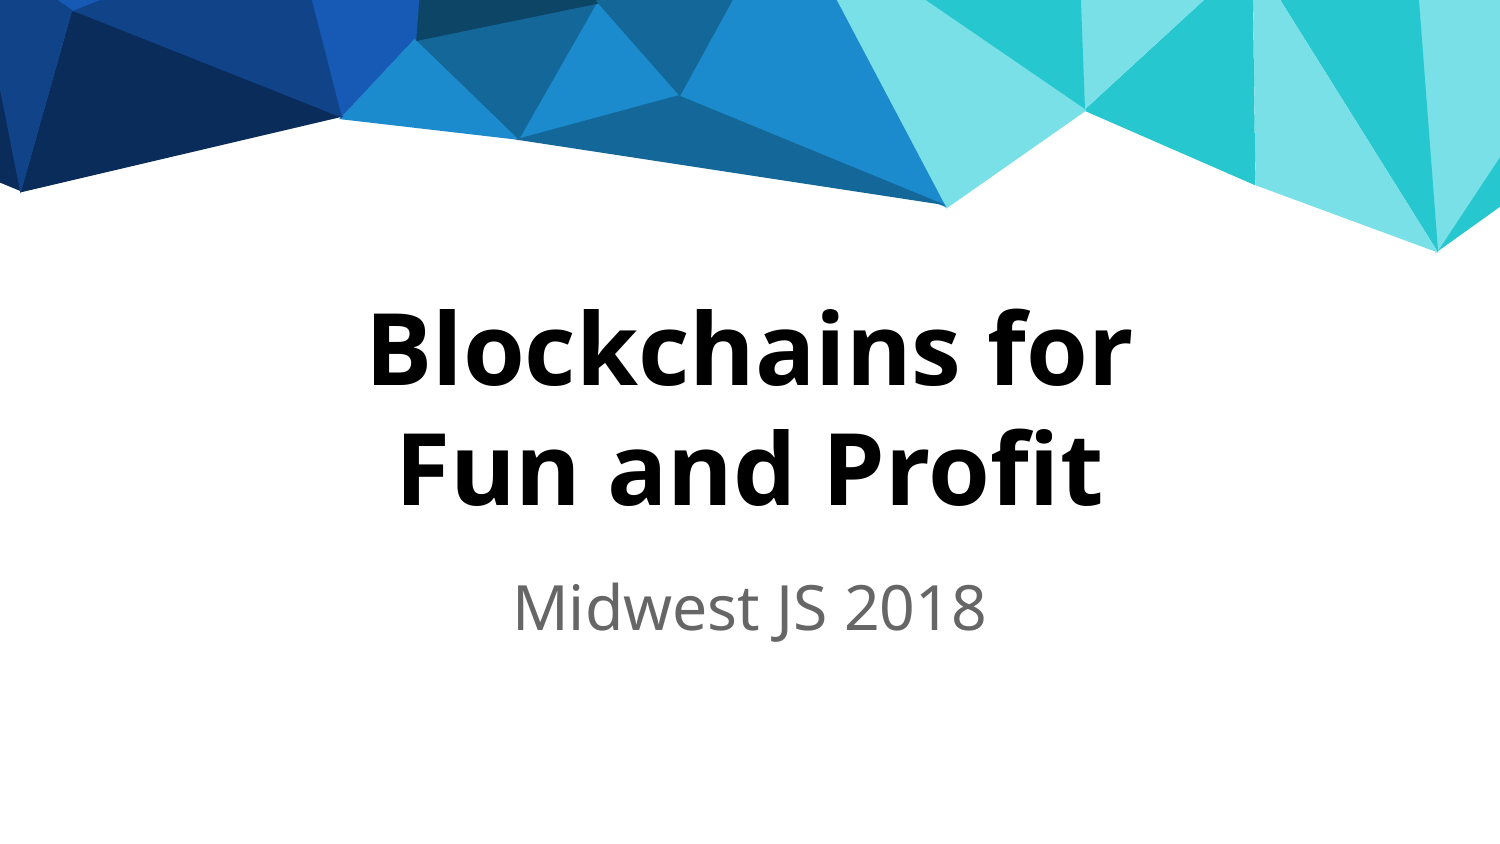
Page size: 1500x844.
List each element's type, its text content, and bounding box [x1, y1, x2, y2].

subtitle Blockchains for Fun and Profit [51, 270, 1449, 521]
text_box [0, 0, 1500, 253]
title Midwest JS 2018 [50, 552, 1450, 647]
